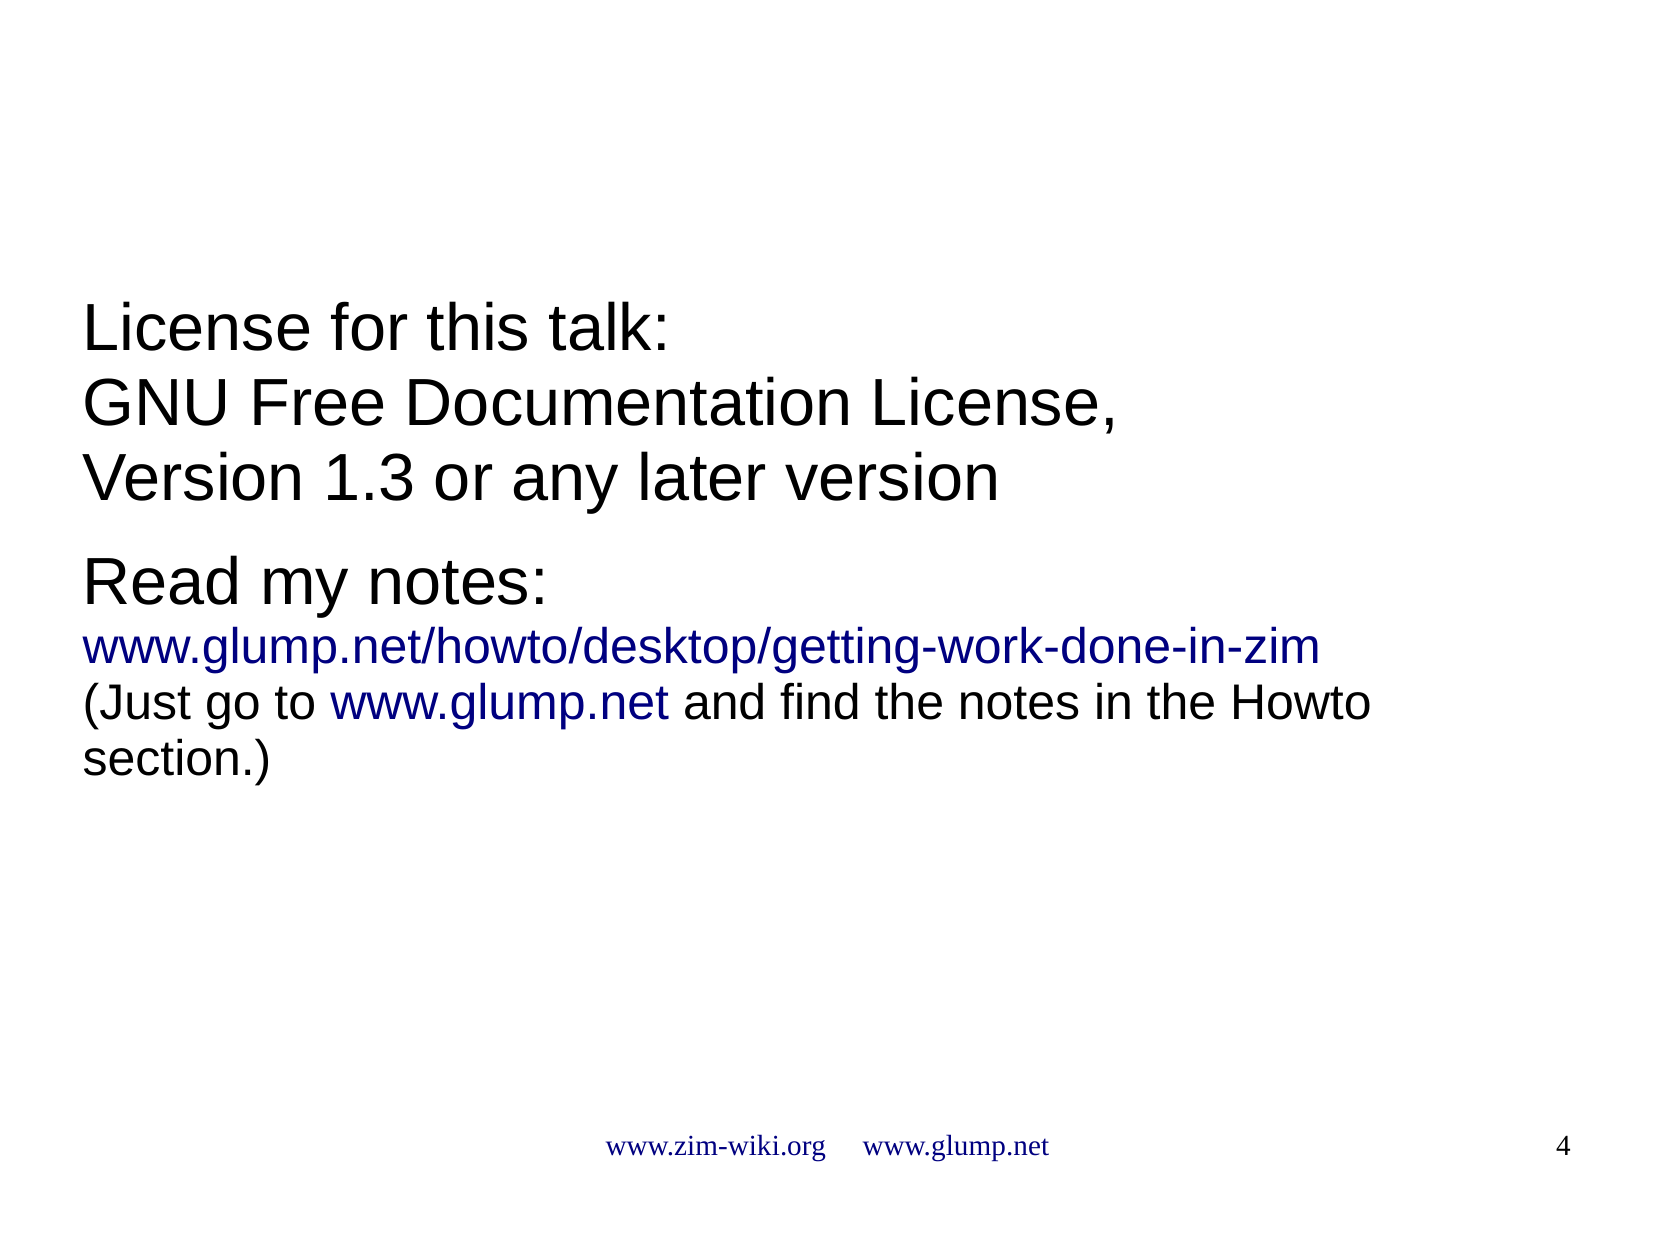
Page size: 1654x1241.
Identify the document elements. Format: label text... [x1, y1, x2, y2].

list License for this talk: GNU Free Documentation License, Version 1.3 or any later version Read my notes: www.glump.net/howto/desktop/getting-work-done-in-zim (Just go to www.glump.net and find the notes in the Howto section.) [82, 290, 1571, 1010]
